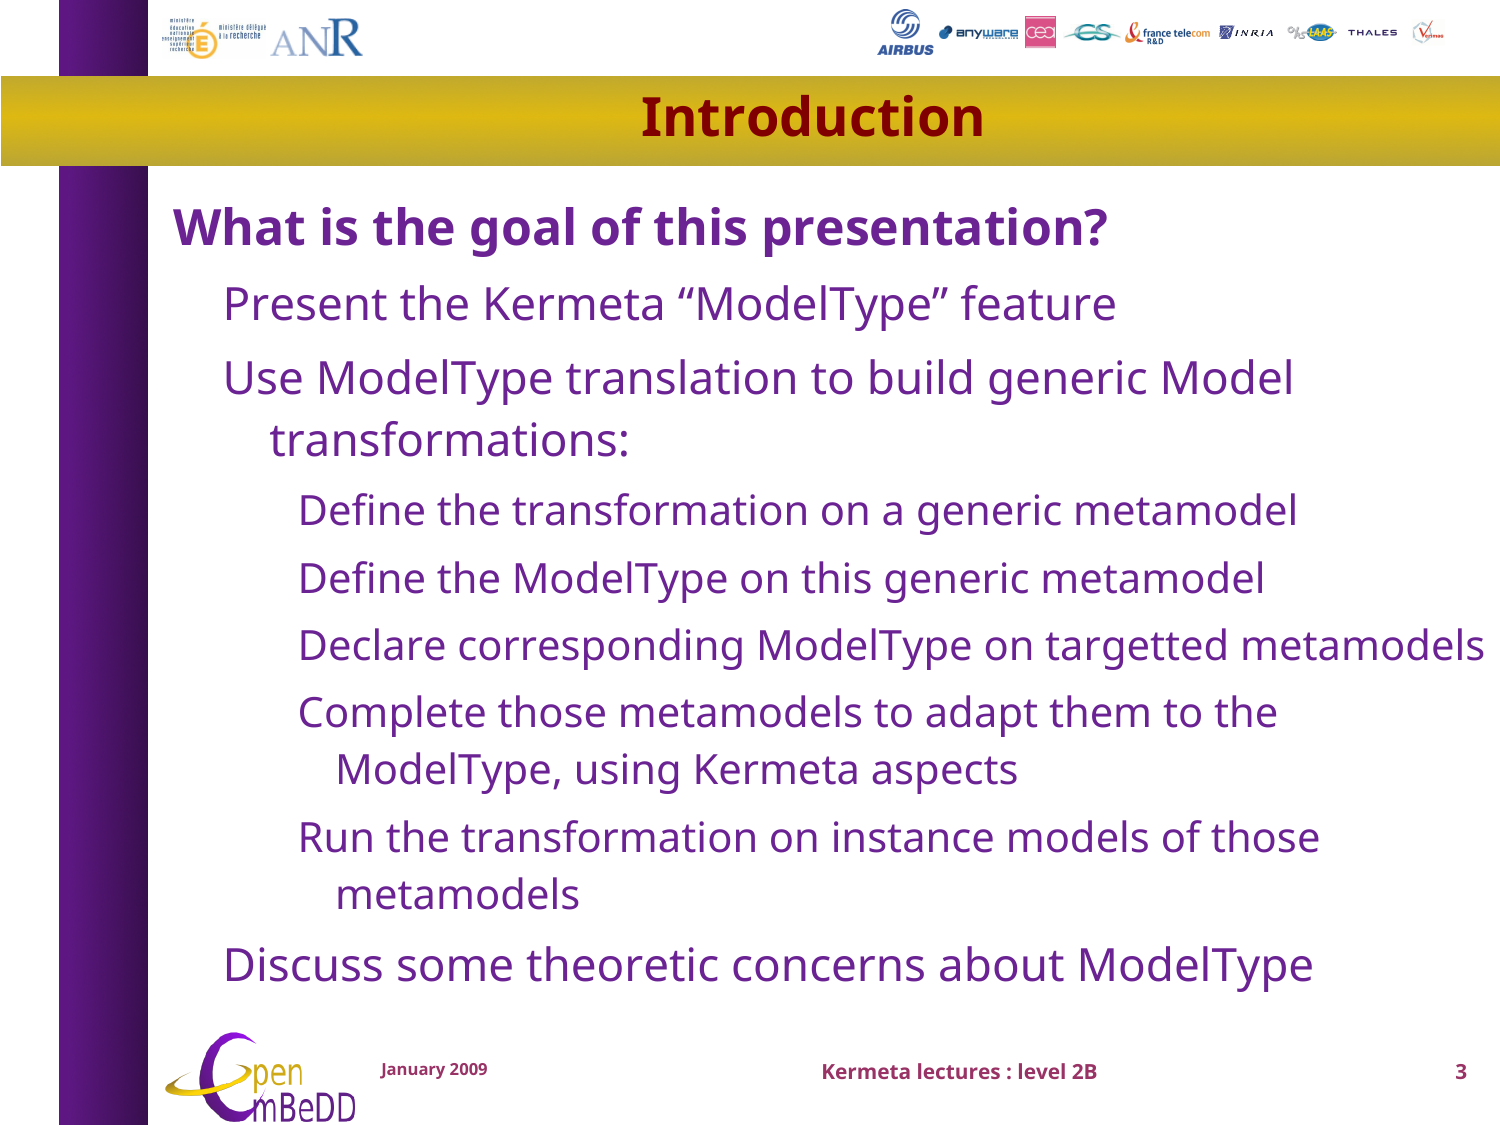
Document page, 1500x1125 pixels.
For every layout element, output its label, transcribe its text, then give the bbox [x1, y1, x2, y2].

picture [165, 1032, 355, 1122]
title Introduction [147, 66, 1481, 164]
picture [1, 0, 1500, 1125]
picture [270, 18, 363, 57]
list What is the goal of this presentation? Present the Kermeta “ModelType” feature Use ModelType translation to build generic Model transformations: Define the transformation on a generic metamodel Define the ModelType on this generic metamodel Declare corresponding ModelType on targetted metamodels Complete those metamodels to adapt them to the ModelType, using Kermeta aspects Run the transformation on instance models of those metamodels Discuss some theoretic concerns about ModelType [147, 191, 1488, 1004]
picture [162, 18, 266, 59]
picture [877, 9, 1445, 55]
